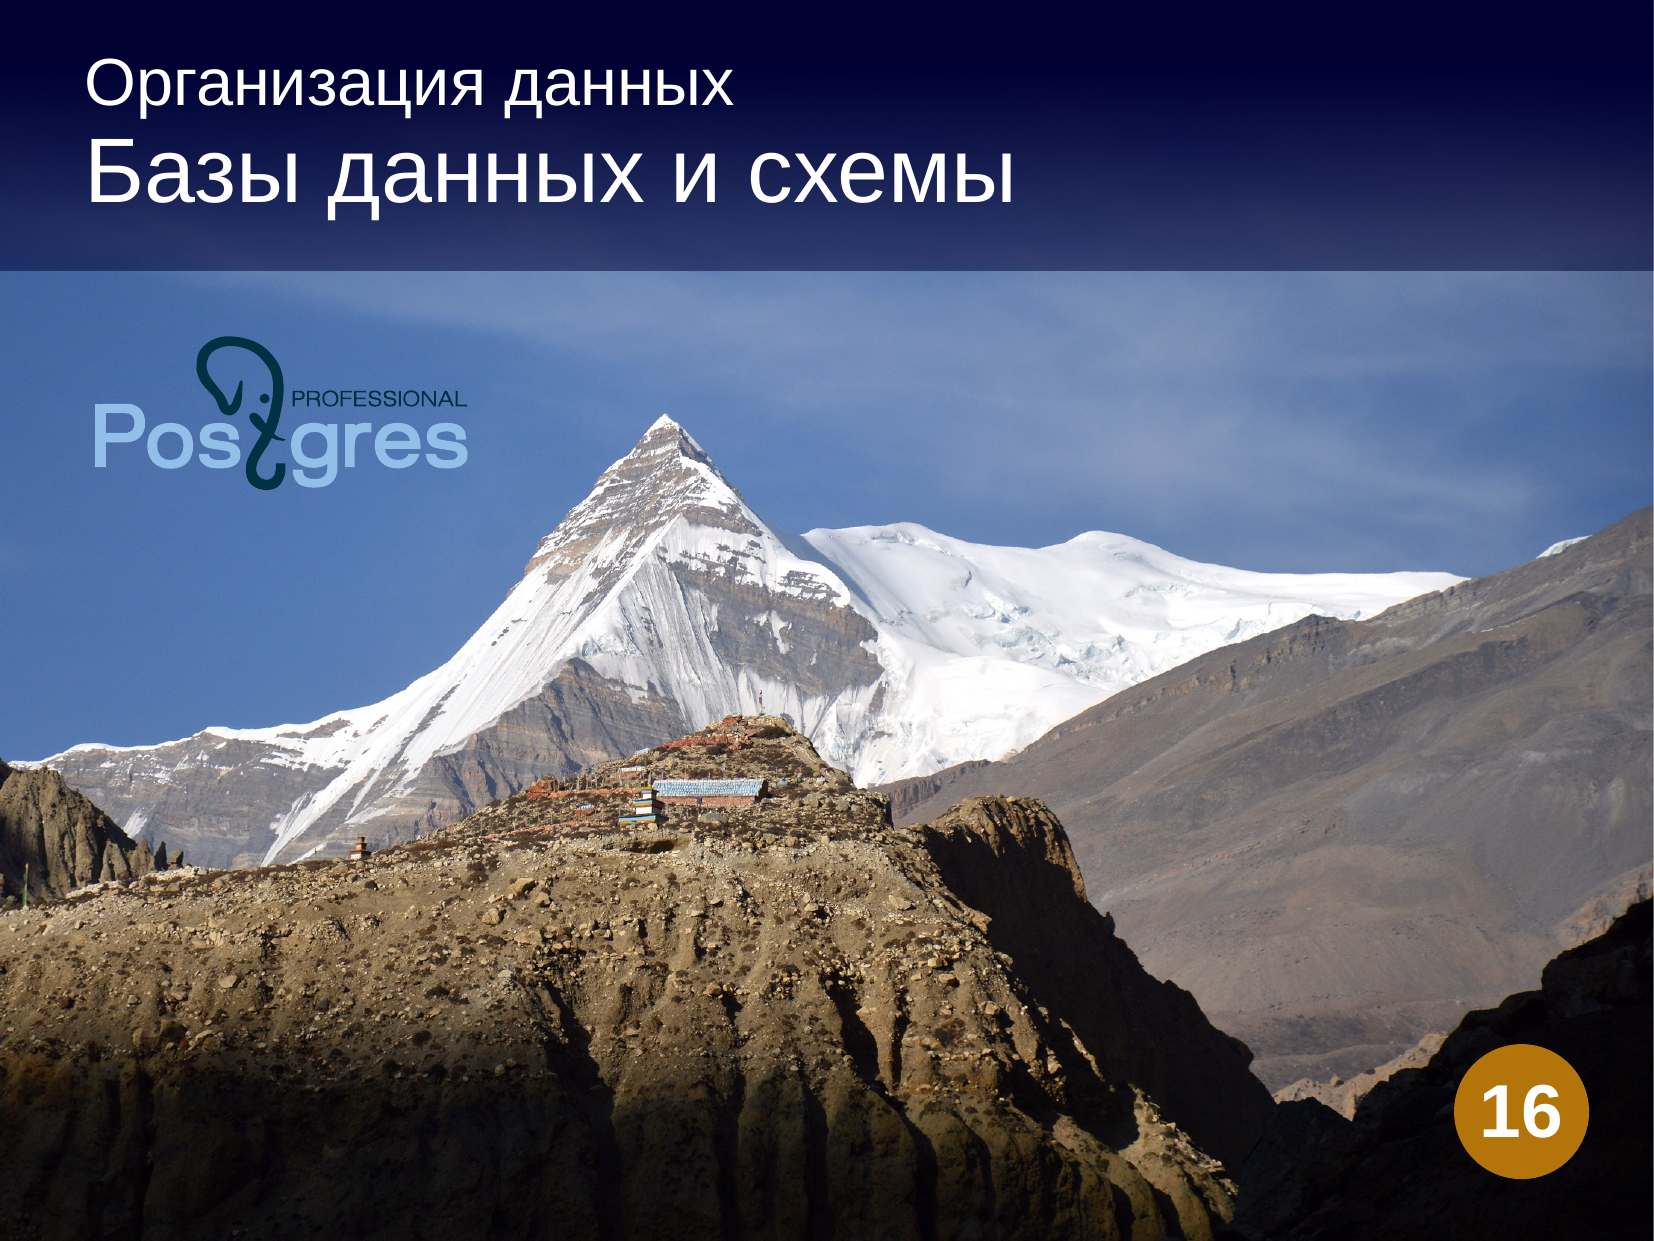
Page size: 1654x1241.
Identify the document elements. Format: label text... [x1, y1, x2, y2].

text_box 16 [1454, 1044, 1590, 1180]
picture [0, 271, 1654, 1241]
title Организация данных Базы данных и схемы [84, 44, 1636, 251]
